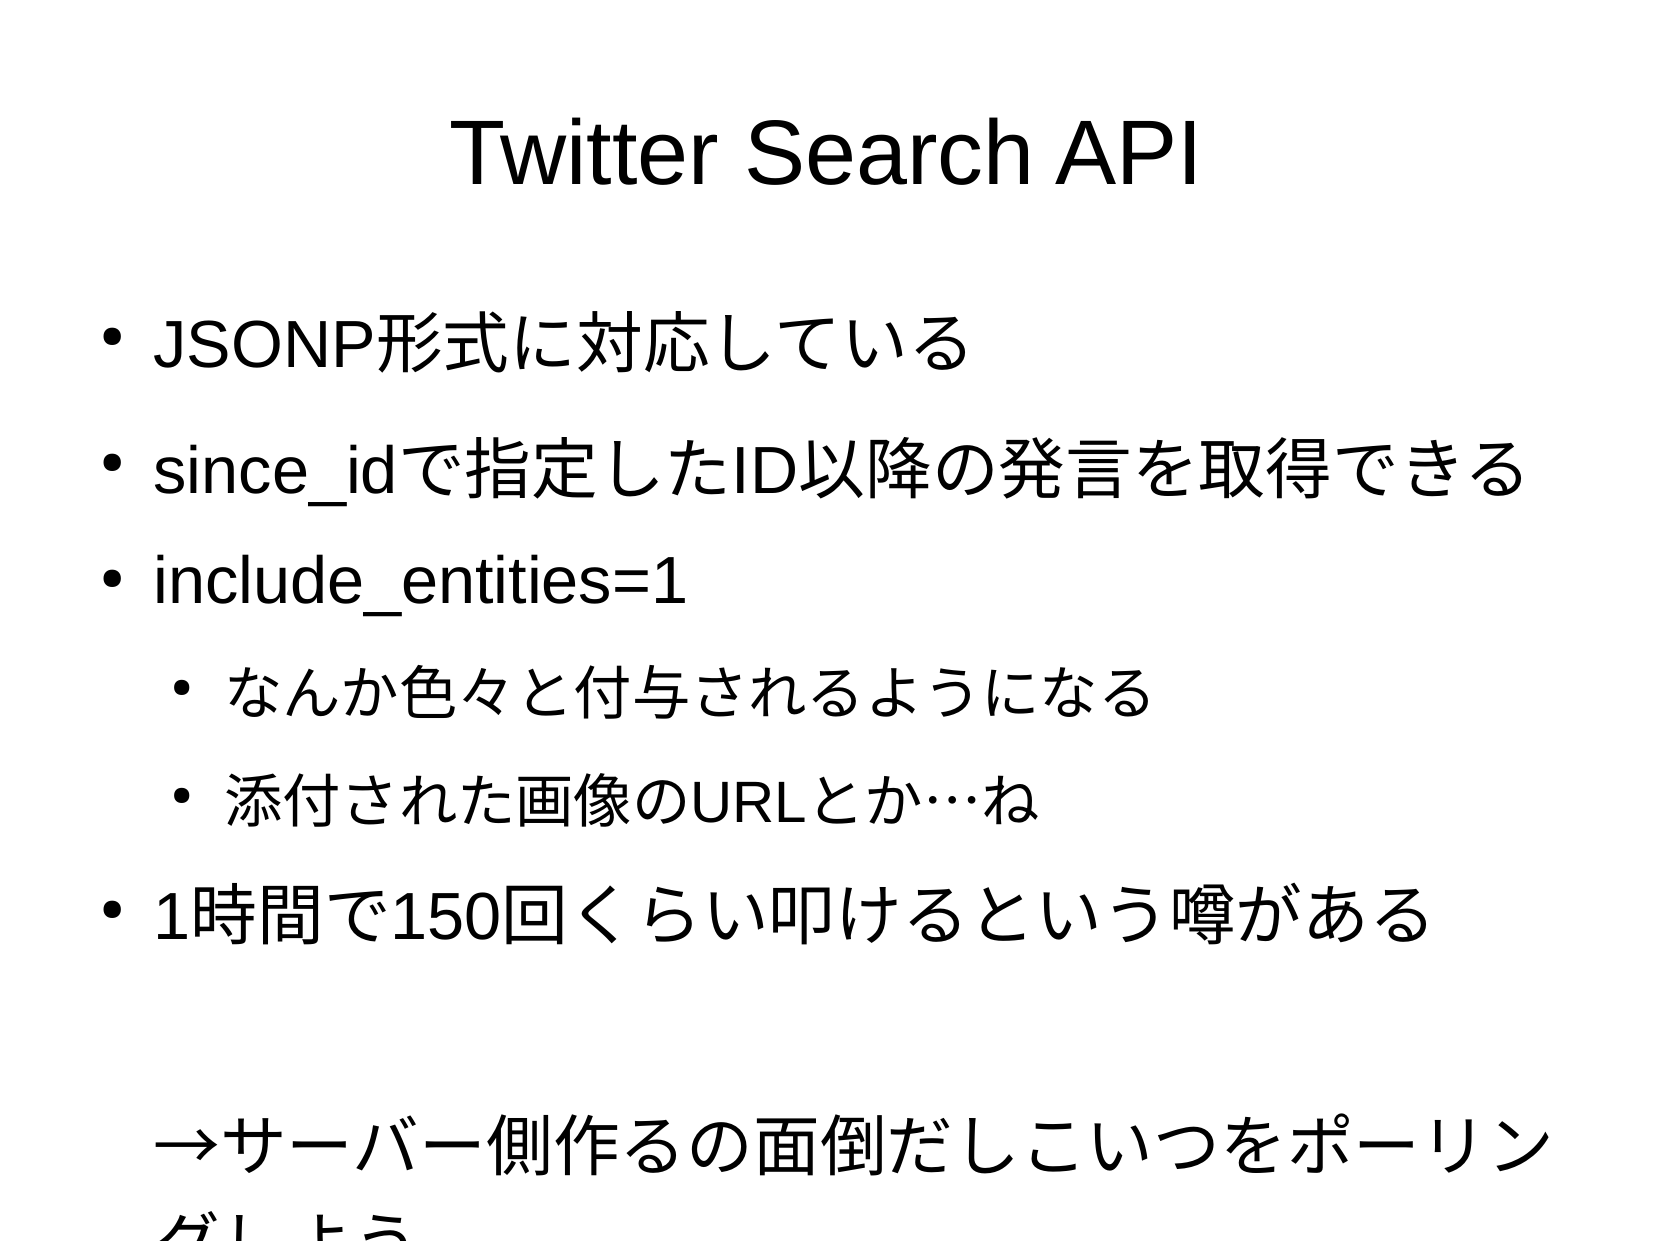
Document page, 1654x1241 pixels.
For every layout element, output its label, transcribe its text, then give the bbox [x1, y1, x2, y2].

list JSONP形式に対応している since_idで指定したID以降の発言を取得できる include_entities=1 なんか色々と付与されるようになる 添付された画像のURLとか…ね 1時間で150回くらい叩けるという噂がある →サーバー側作るの面倒だしこいつをポーリングしよう [82, 290, 1571, 1109]
title Twitter Search API [82, 49, 1571, 257]
